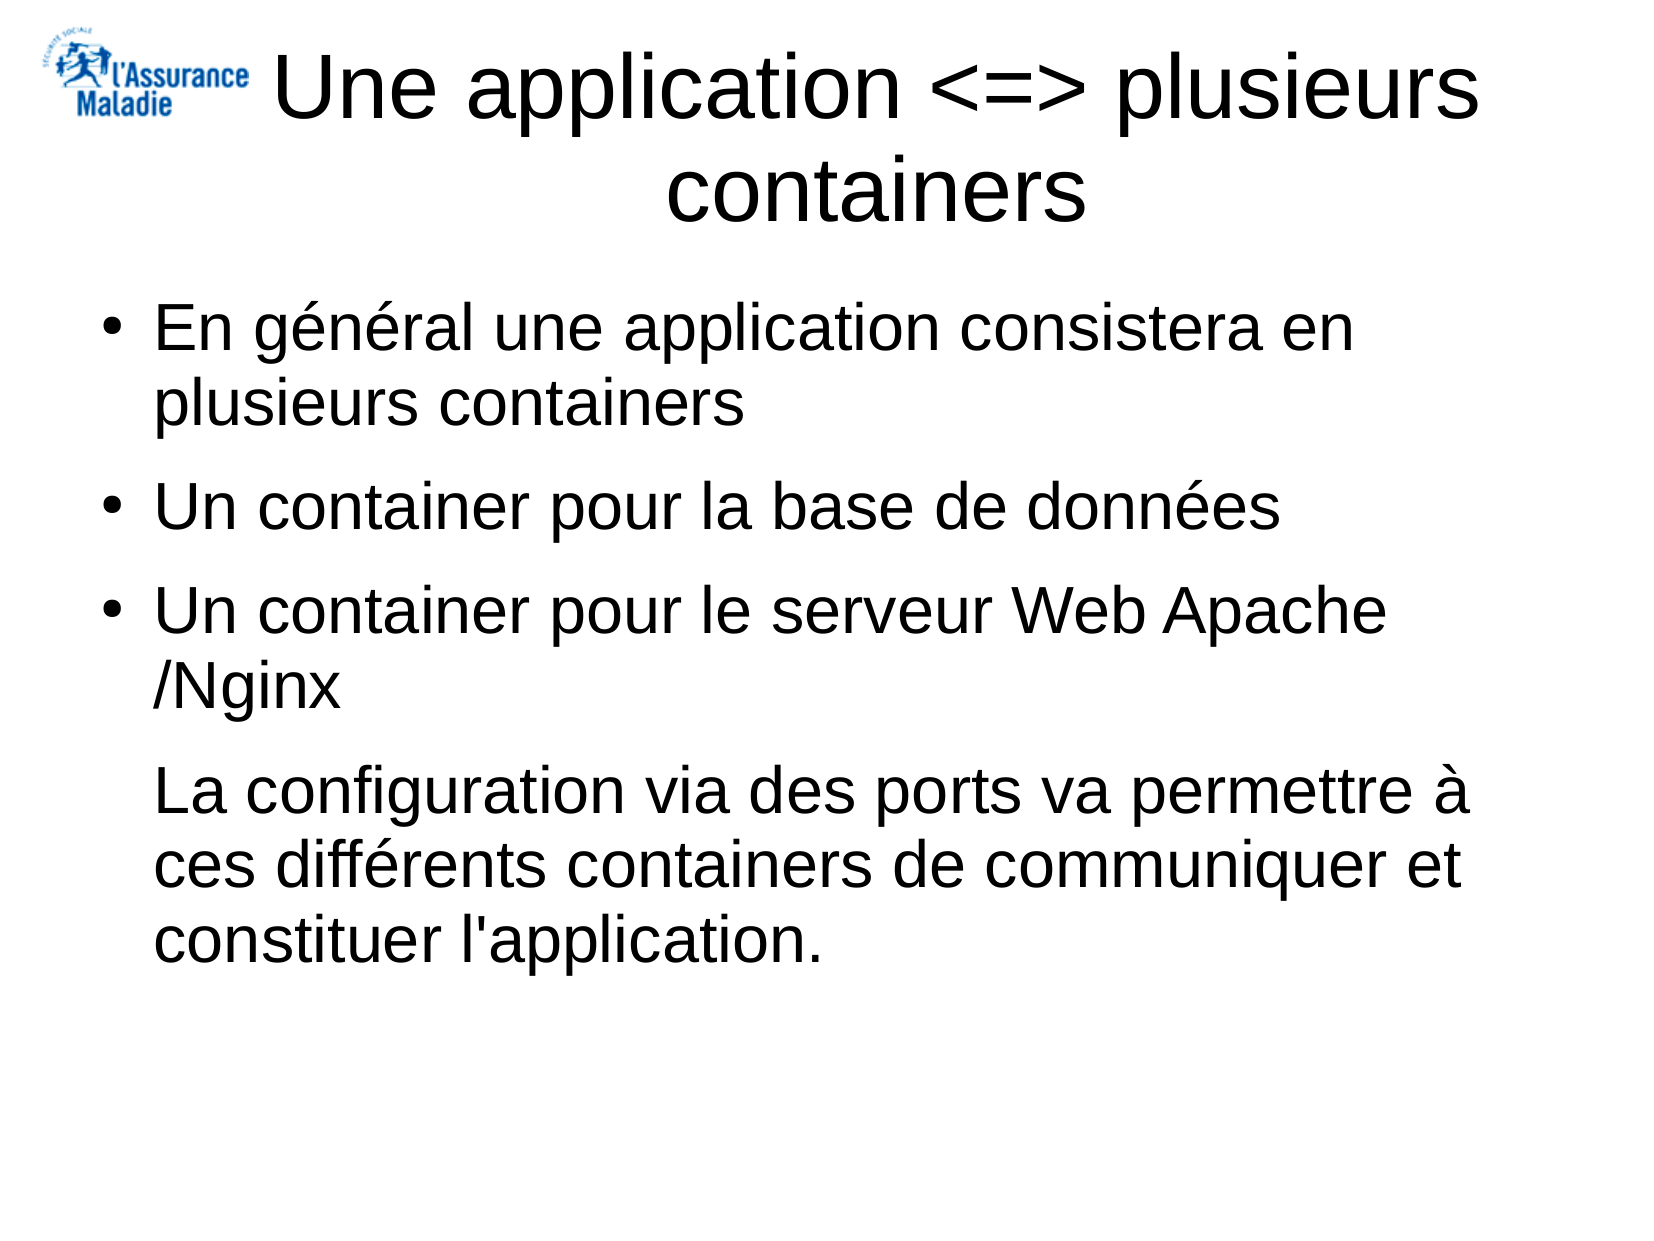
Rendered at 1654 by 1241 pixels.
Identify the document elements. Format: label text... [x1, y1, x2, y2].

list En général une application consistera en plusieurs containers Un container pour la base de données Un container pour le serveur Web Apache /Nginx La configuration via des ports va permettre à ces différents containers de communiquer et constituer l'application. [82, 290, 1571, 1010]
title Une application <=> plusieurs containers [133, 34, 1622, 242]
picture [21, 23, 249, 118]
